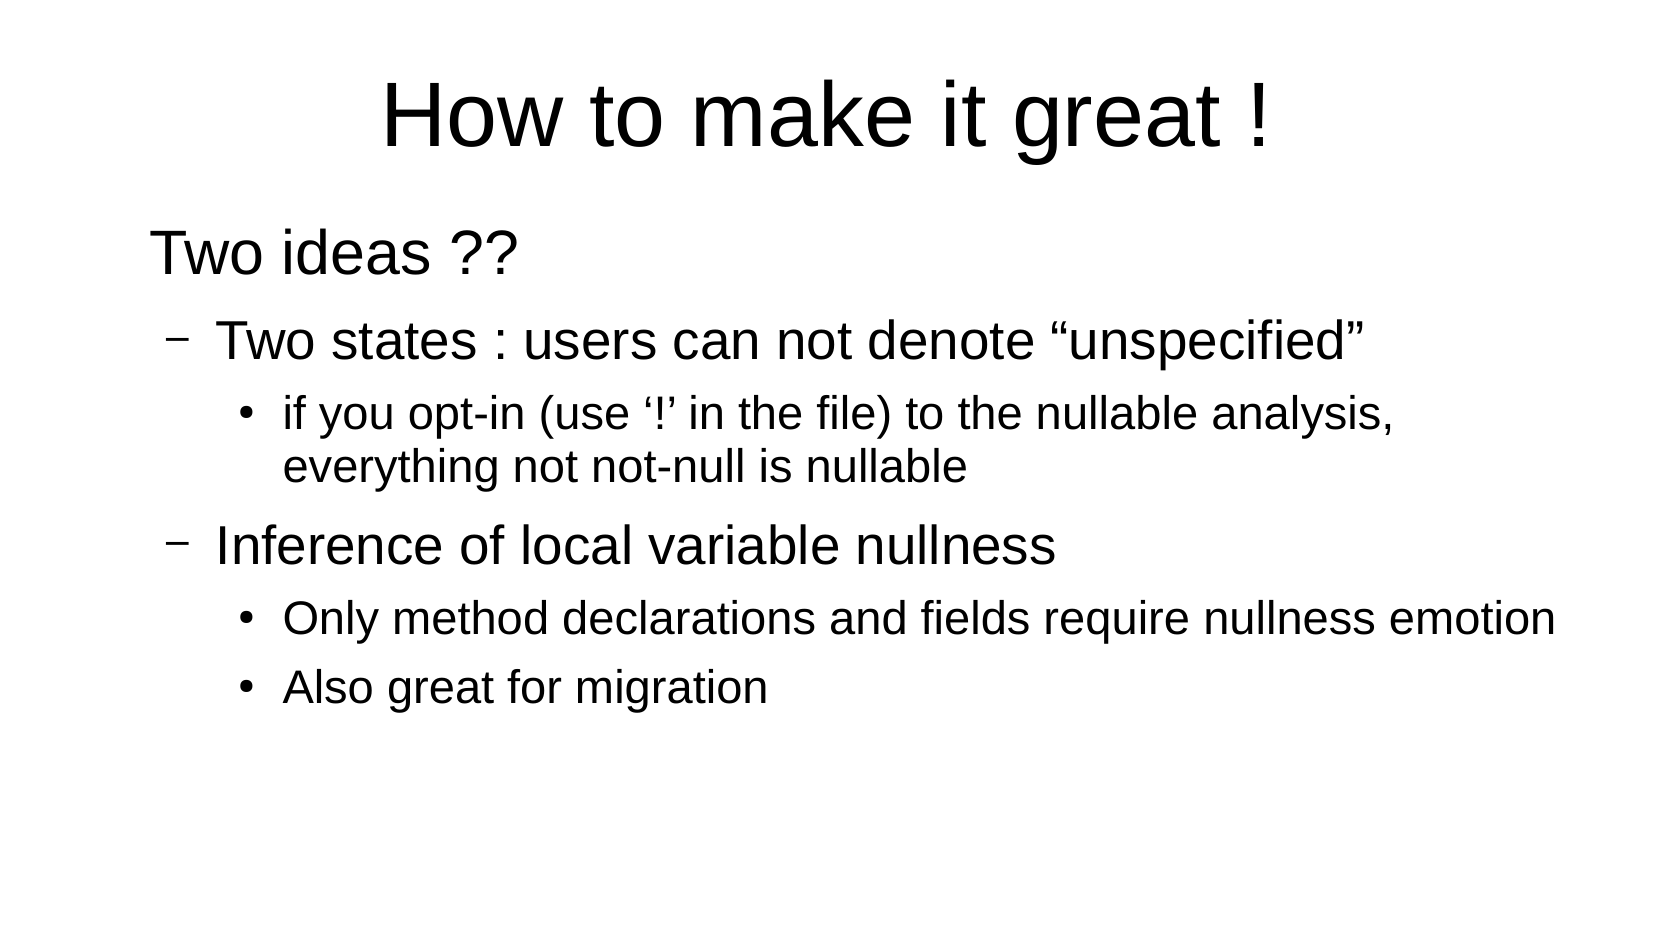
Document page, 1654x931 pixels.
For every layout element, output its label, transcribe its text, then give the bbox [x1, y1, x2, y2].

title How to make it great ! [82, 37, 1571, 193]
list Two ideas ?? Two states : users can not denote “unspecified” if you opt-in (use ‘!’ in the file) to the nullable analysis, everything not not-null is nullable Inference of local variable nullness Only method declarations and fields require nullness emotion Also great for migration [82, 217, 1571, 758]
